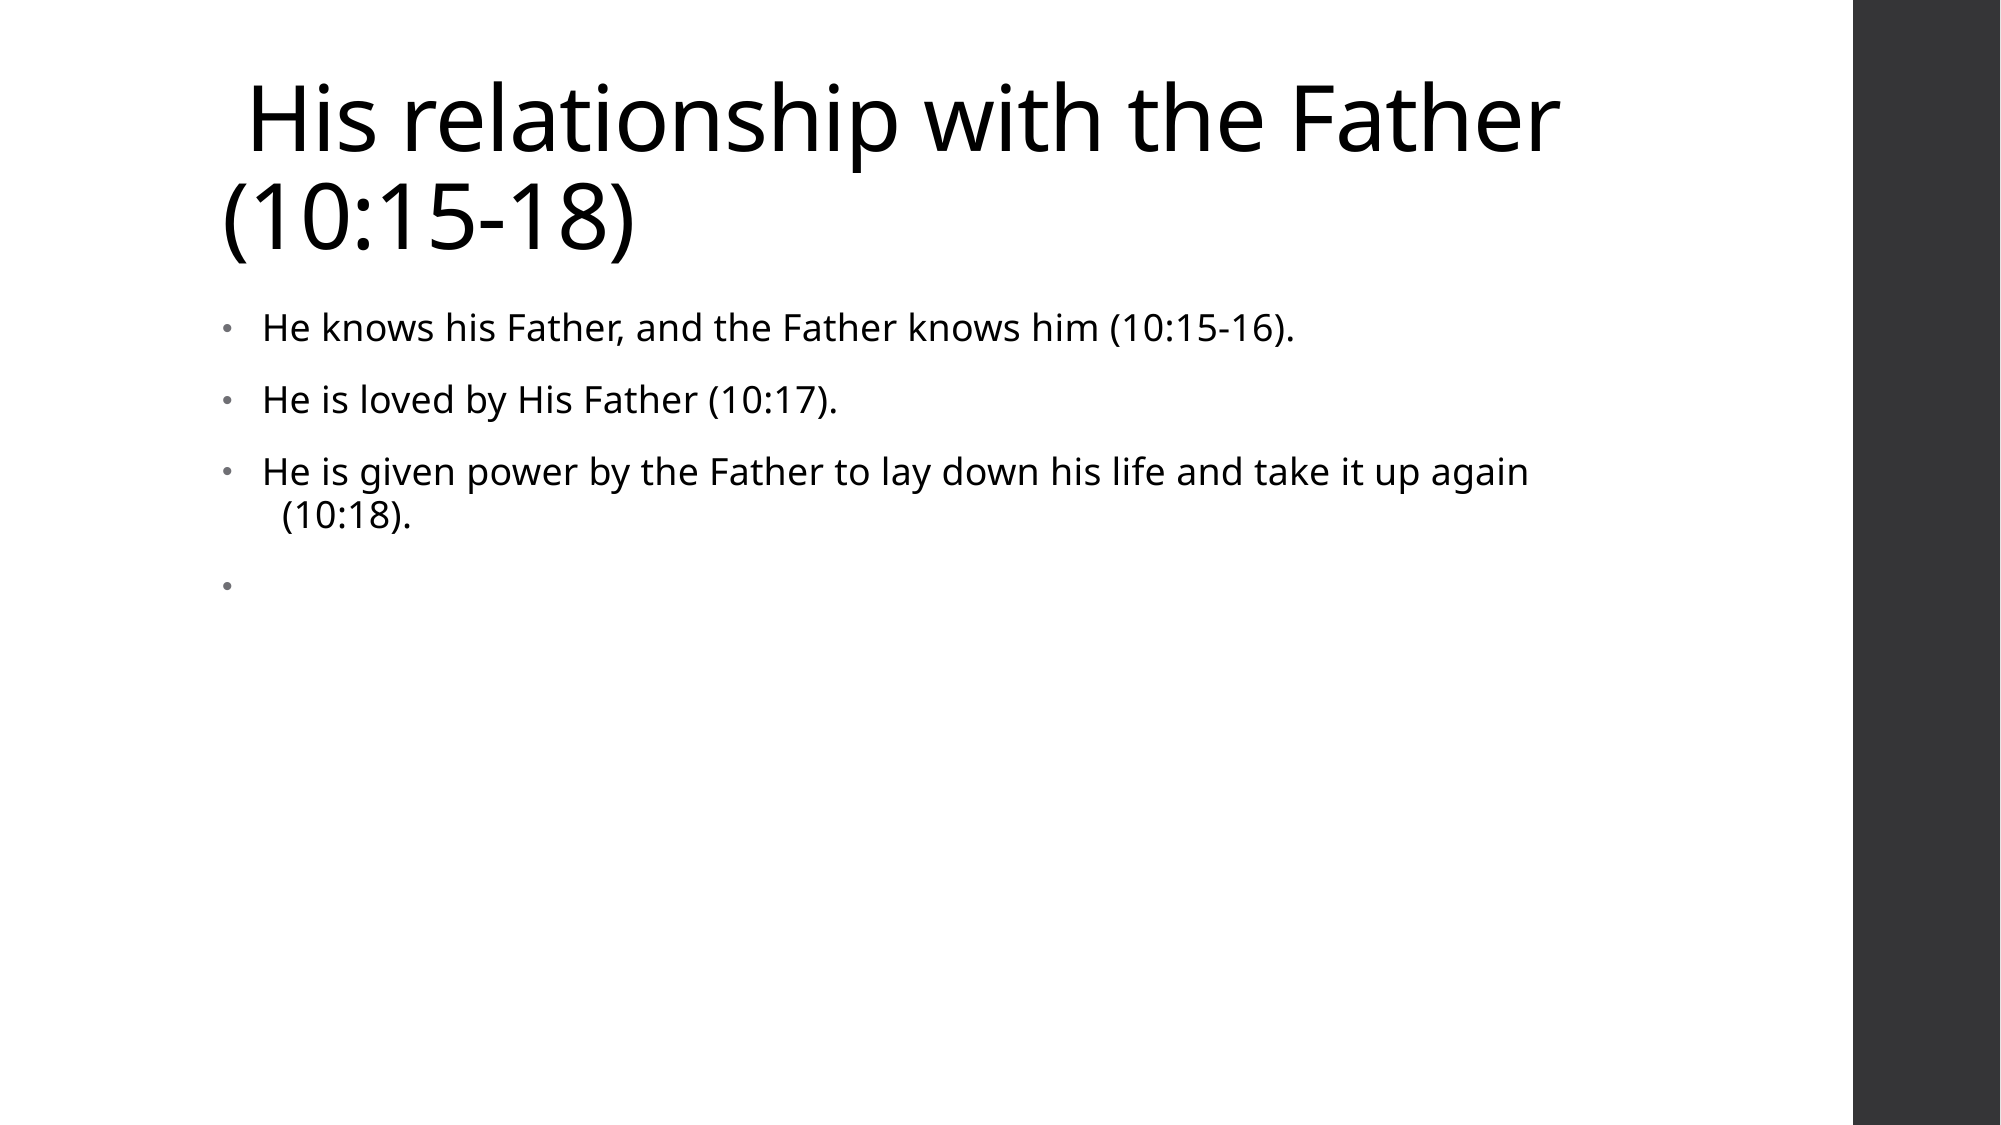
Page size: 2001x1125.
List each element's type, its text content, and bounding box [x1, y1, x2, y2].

list He knows his Father, and the Father knows him (10:15-16). He is loved by His Father (10:17). He is given power by the Father to lay down his life and take it up again (10:18). [206, 299, 1617, 1014]
title His relationship with the Father (10:15-18) [206, 60, 1797, 278]
